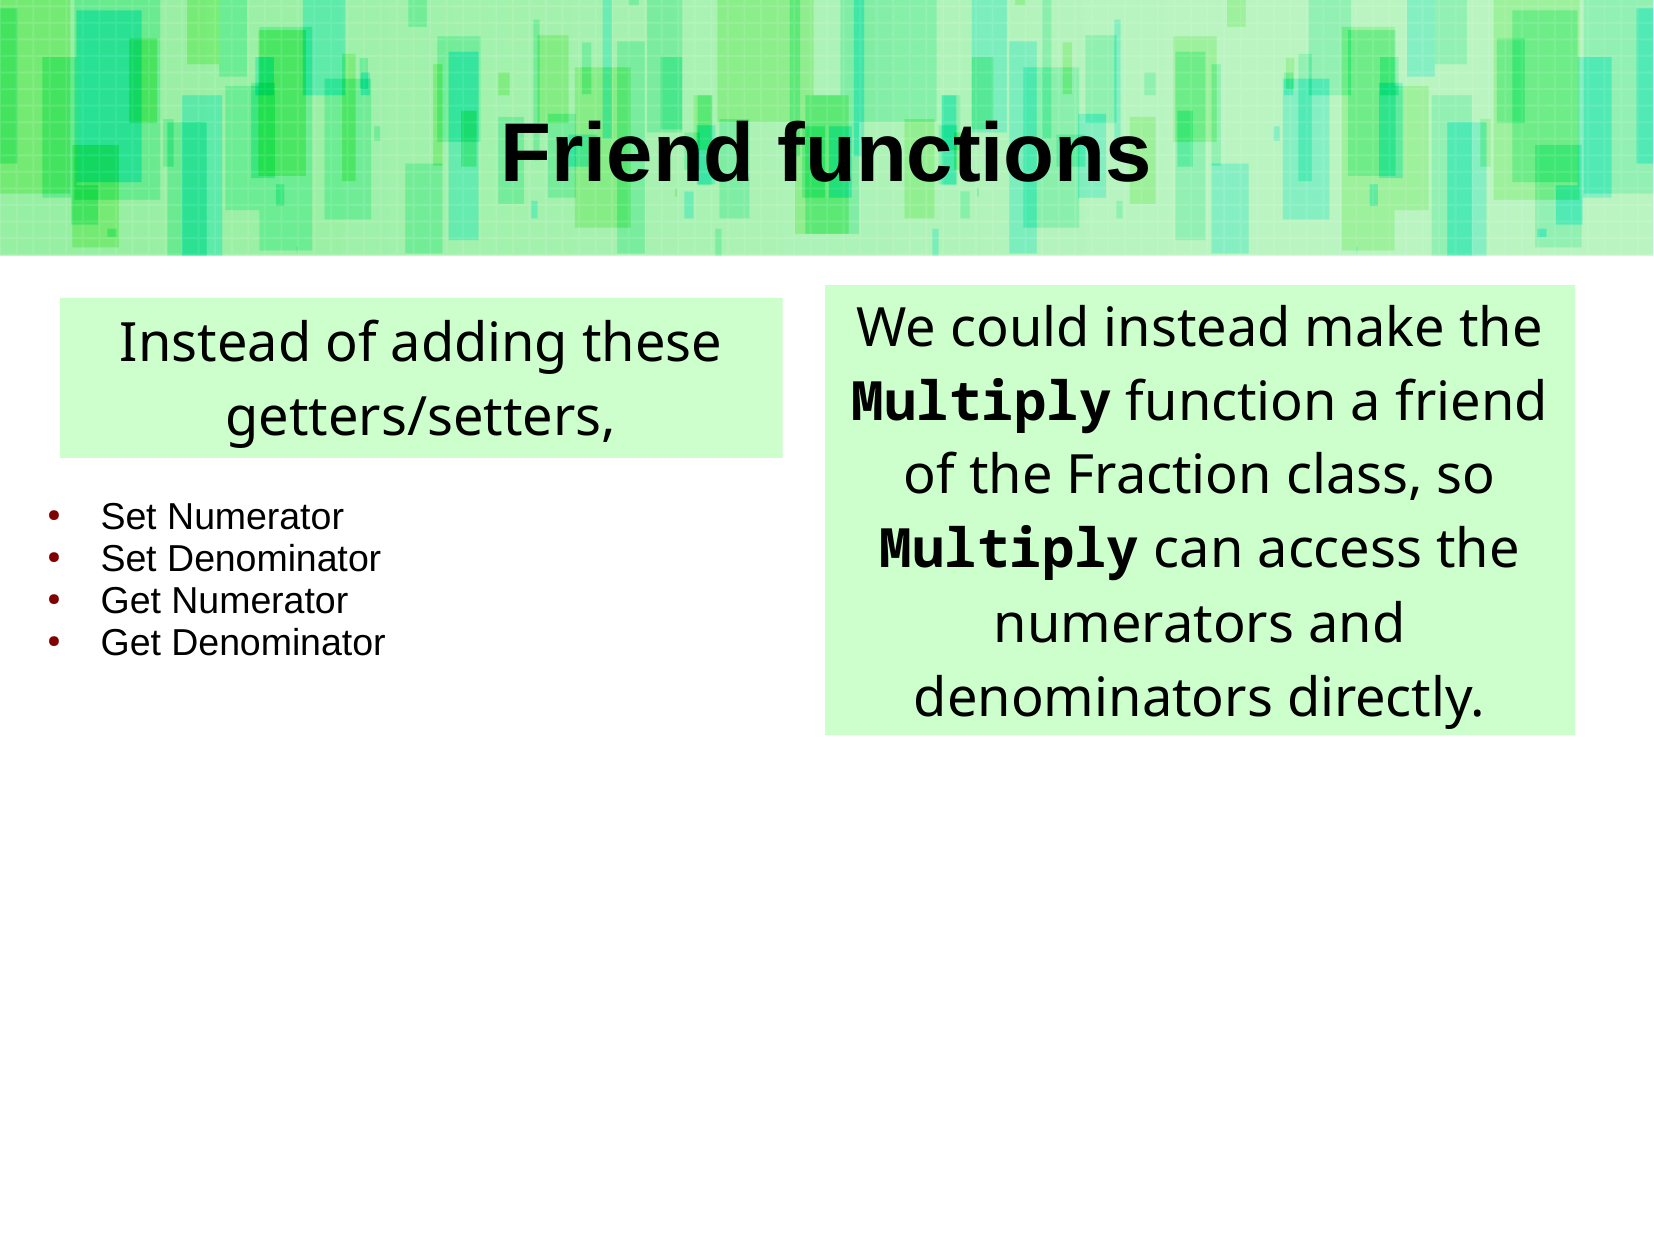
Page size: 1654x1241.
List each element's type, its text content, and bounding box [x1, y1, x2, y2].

text_box Set Numerator Set Denominator Get Numerator Get Denominator [15, 488, 796, 924]
title Friend functions [82, 49, 1571, 257]
text_box We could instead make the Multiply function a friend of the Fraction class, so Multiply can access the numerators and denominators directly. [825, 285, 1576, 736]
text_box Instead of adding these getters/setters, [60, 297, 783, 458]
picture [0, 0, 1654, 1241]
